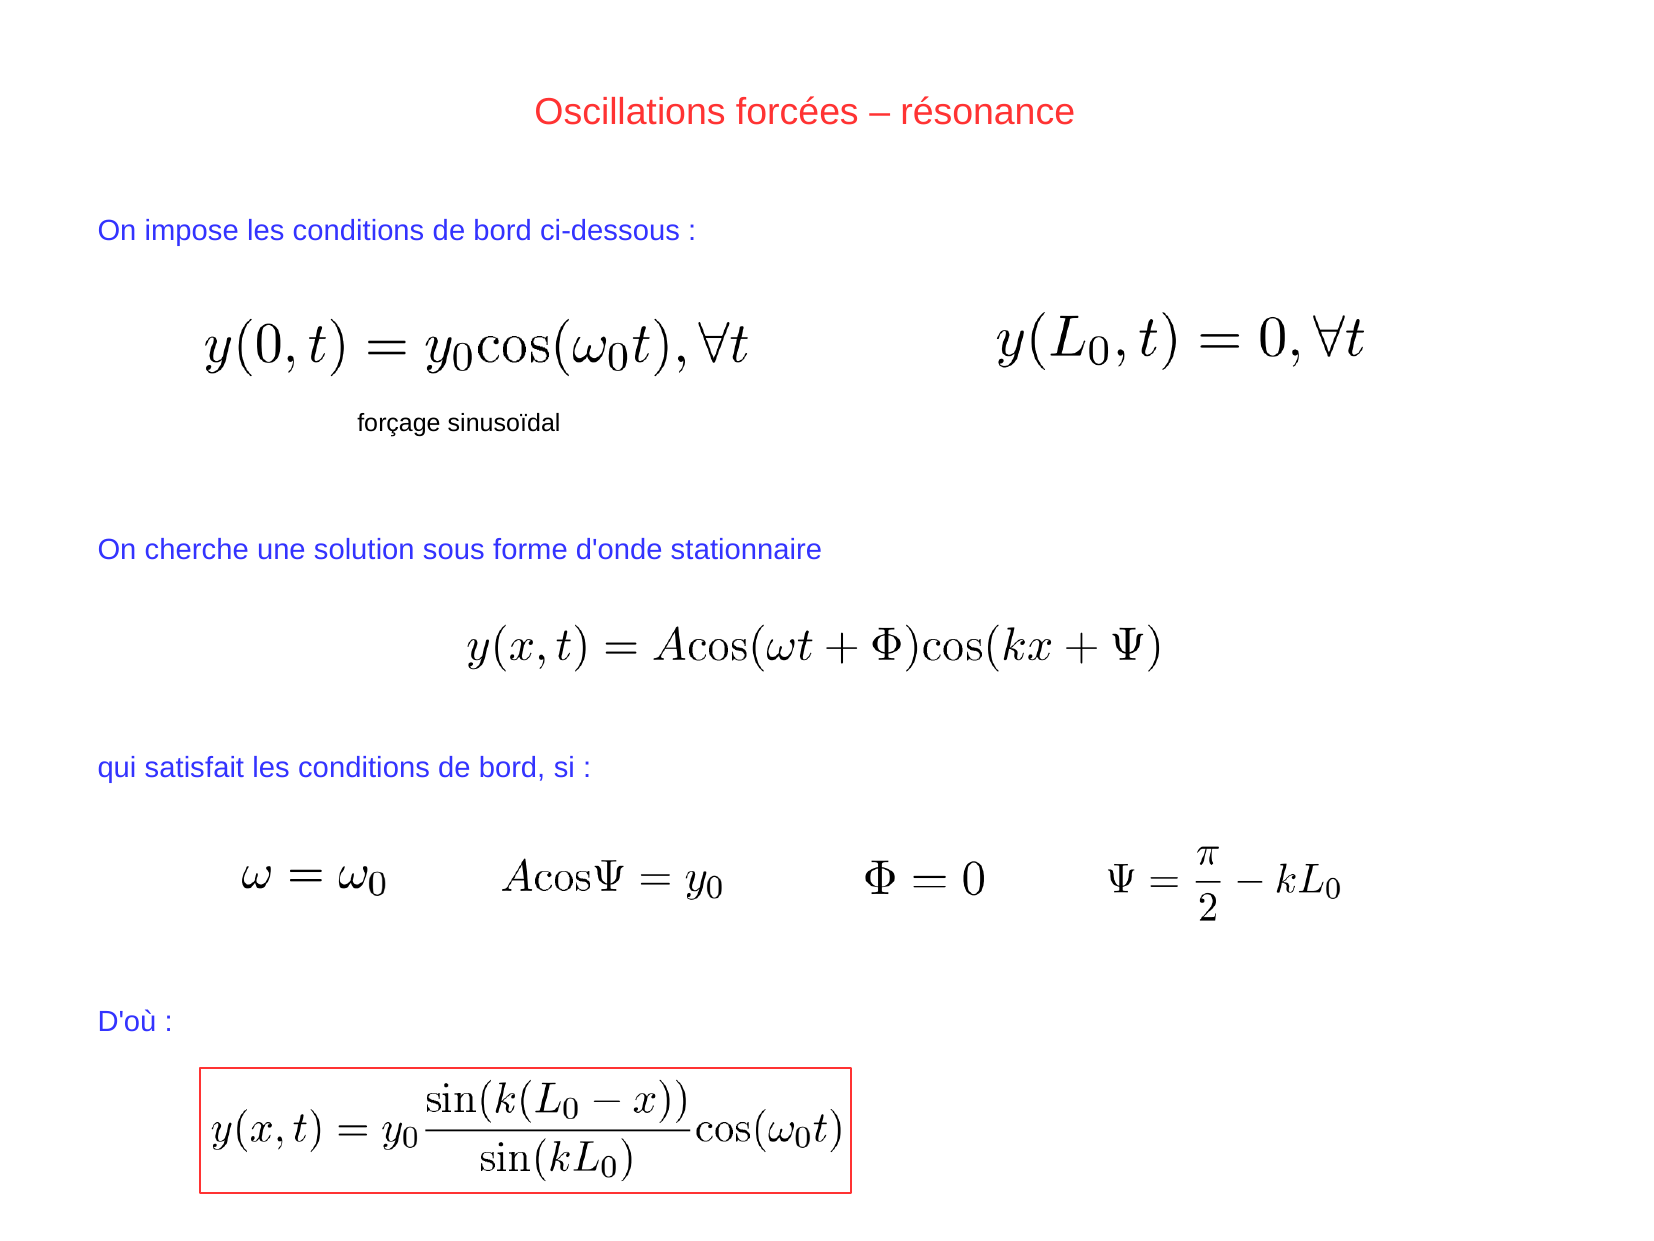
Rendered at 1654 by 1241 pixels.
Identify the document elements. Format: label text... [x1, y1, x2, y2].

picture [200, 1068, 851, 1192]
picture [968, 289, 1400, 389]
text_box qui satisfait les conditions de bord, si : [82, 744, 863, 792]
picture [1080, 820, 1359, 936]
picture [478, 832, 762, 918]
text_box D'où : [82, 998, 863, 1046]
picture [454, 607, 1176, 685]
text_box Oscillations forcées – résonance [519, 82, 1134, 142]
picture [183, 835, 432, 920]
text_box On cherche une solution sous forme d'onde stationnaire [82, 525, 863, 574]
text_box On impose les conditions de bord ci-dessous : [82, 206, 863, 255]
picture [177, 302, 768, 390]
picture [832, 839, 1010, 918]
text_box forçage sinusoïdal [342, 401, 591, 449]
